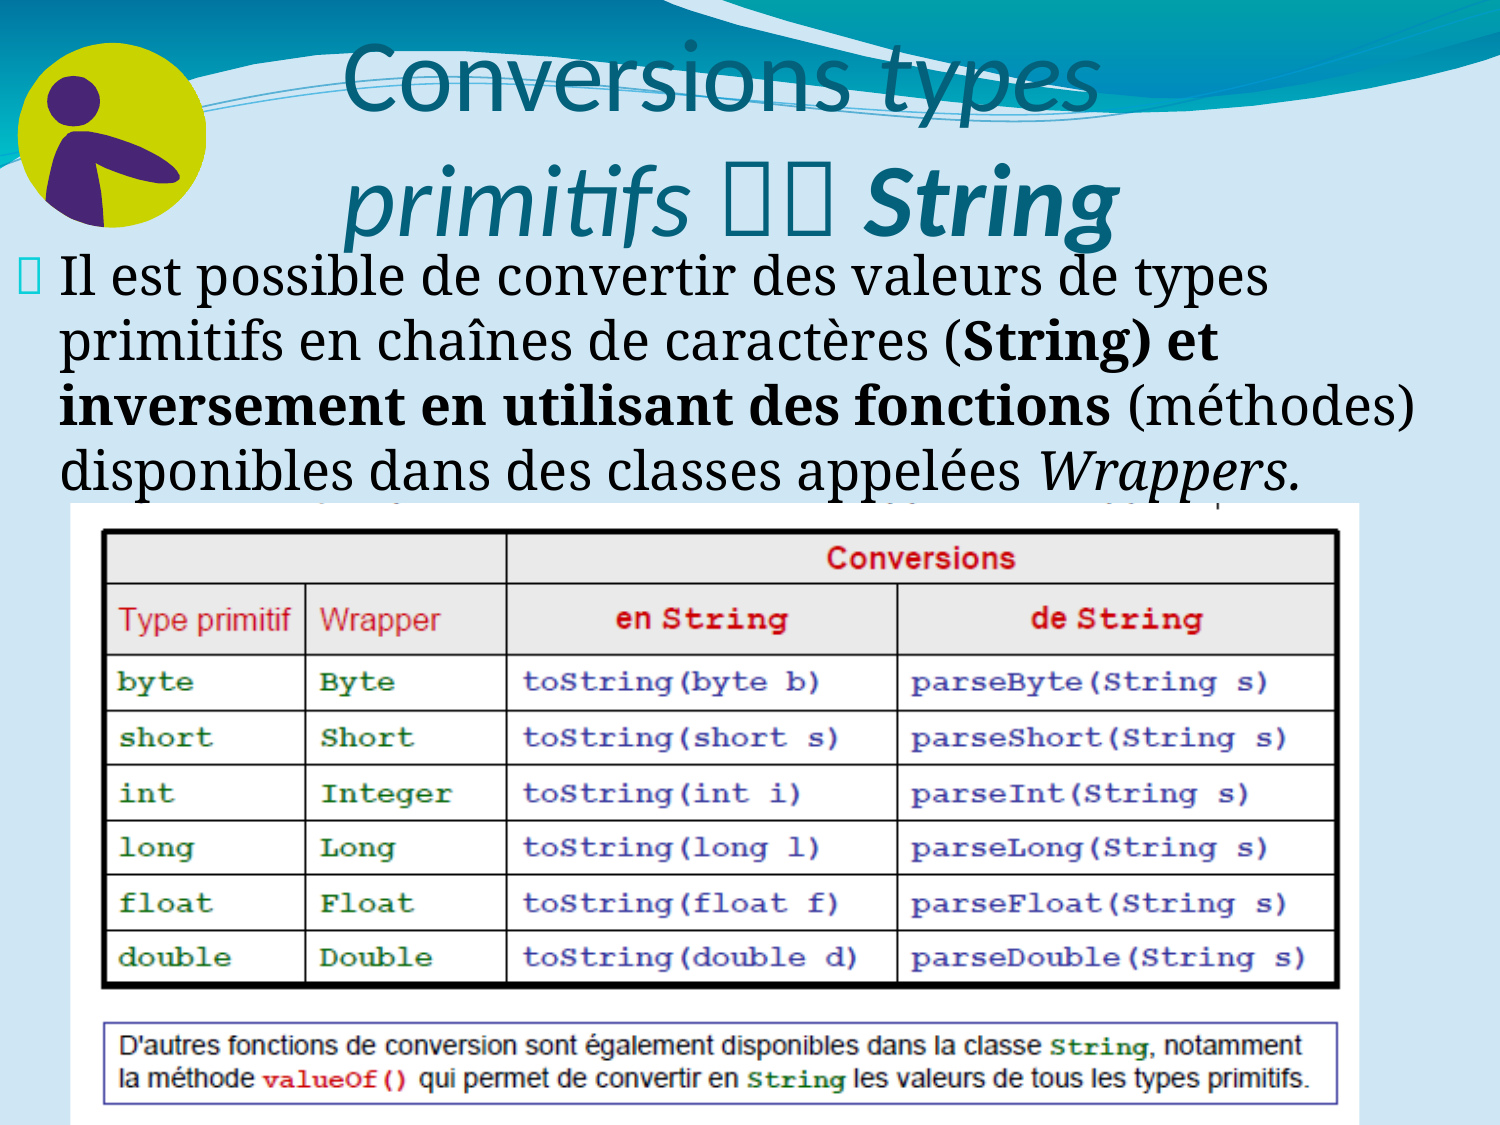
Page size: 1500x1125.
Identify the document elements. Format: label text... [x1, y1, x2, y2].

title Conversions types primitifs  String [328, 0, 1425, 233]
list Il est possible de convertir des valeurs de types primitifs en chaînes de caractères (String) et inversement en utilisant des fonctions (méthodes) disponibles dans des classes appelées Wrappers. [0, 234, 1500, 515]
picture [70, 503, 1360, 1125]
